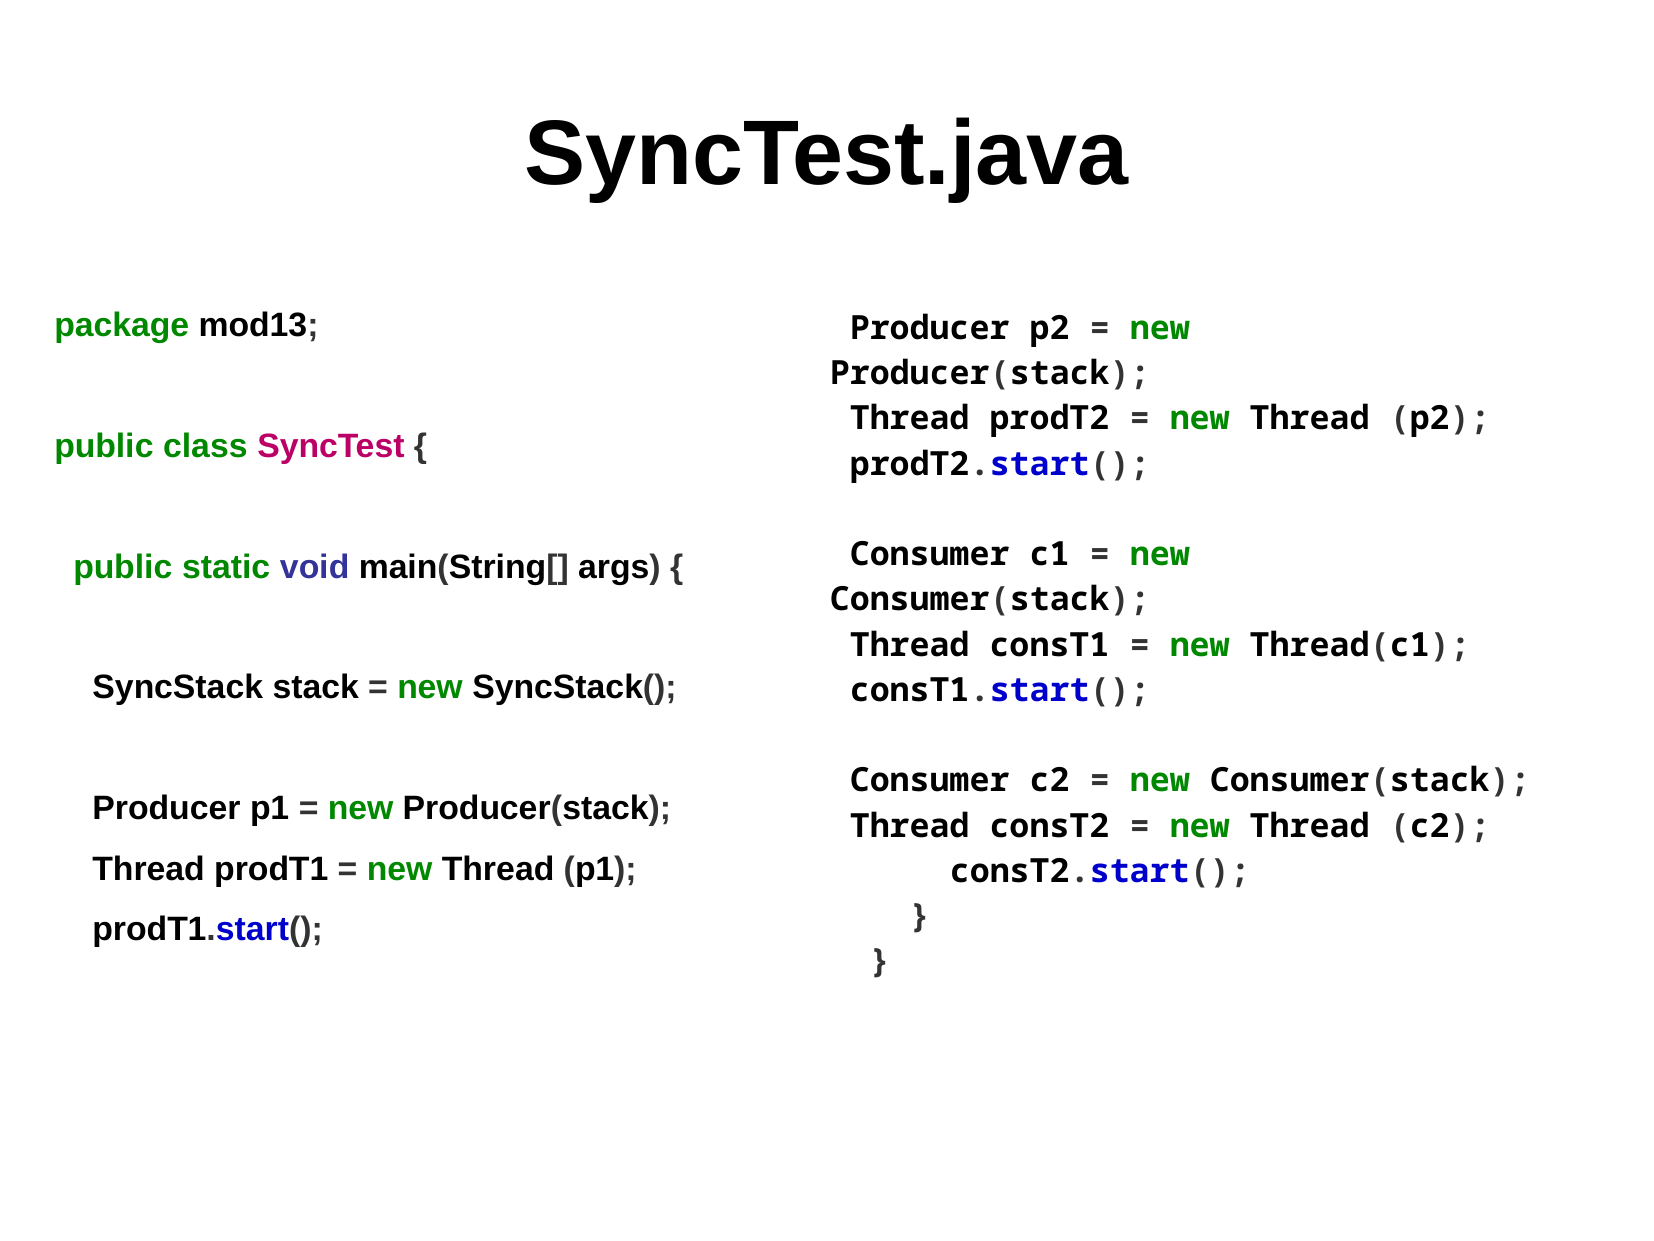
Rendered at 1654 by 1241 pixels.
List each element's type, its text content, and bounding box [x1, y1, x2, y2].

list package mod13; public class SyncTest { public static void main(String[] args) { SyncStack stack = new SyncStack(); Producer p1 = new Producer(stack); Thread prodT1 = new Thread (p1); prodT1.start(); [35, 296, 814, 1016]
text_box Producer p2 = new Producer(stack); Thread prodT2 = new Thread (p2); prodT2.start(); Consumer c1 = new Consumer(stack); Thread consT1 = new Thread(c1); consT1.start(); Consumer c2 = new Consumer(stack); Thread consT2 = new Thread (c2); consT2.start(); } } [814, 296, 1654, 1017]
title SyncTest.java [82, 49, 1571, 257]
